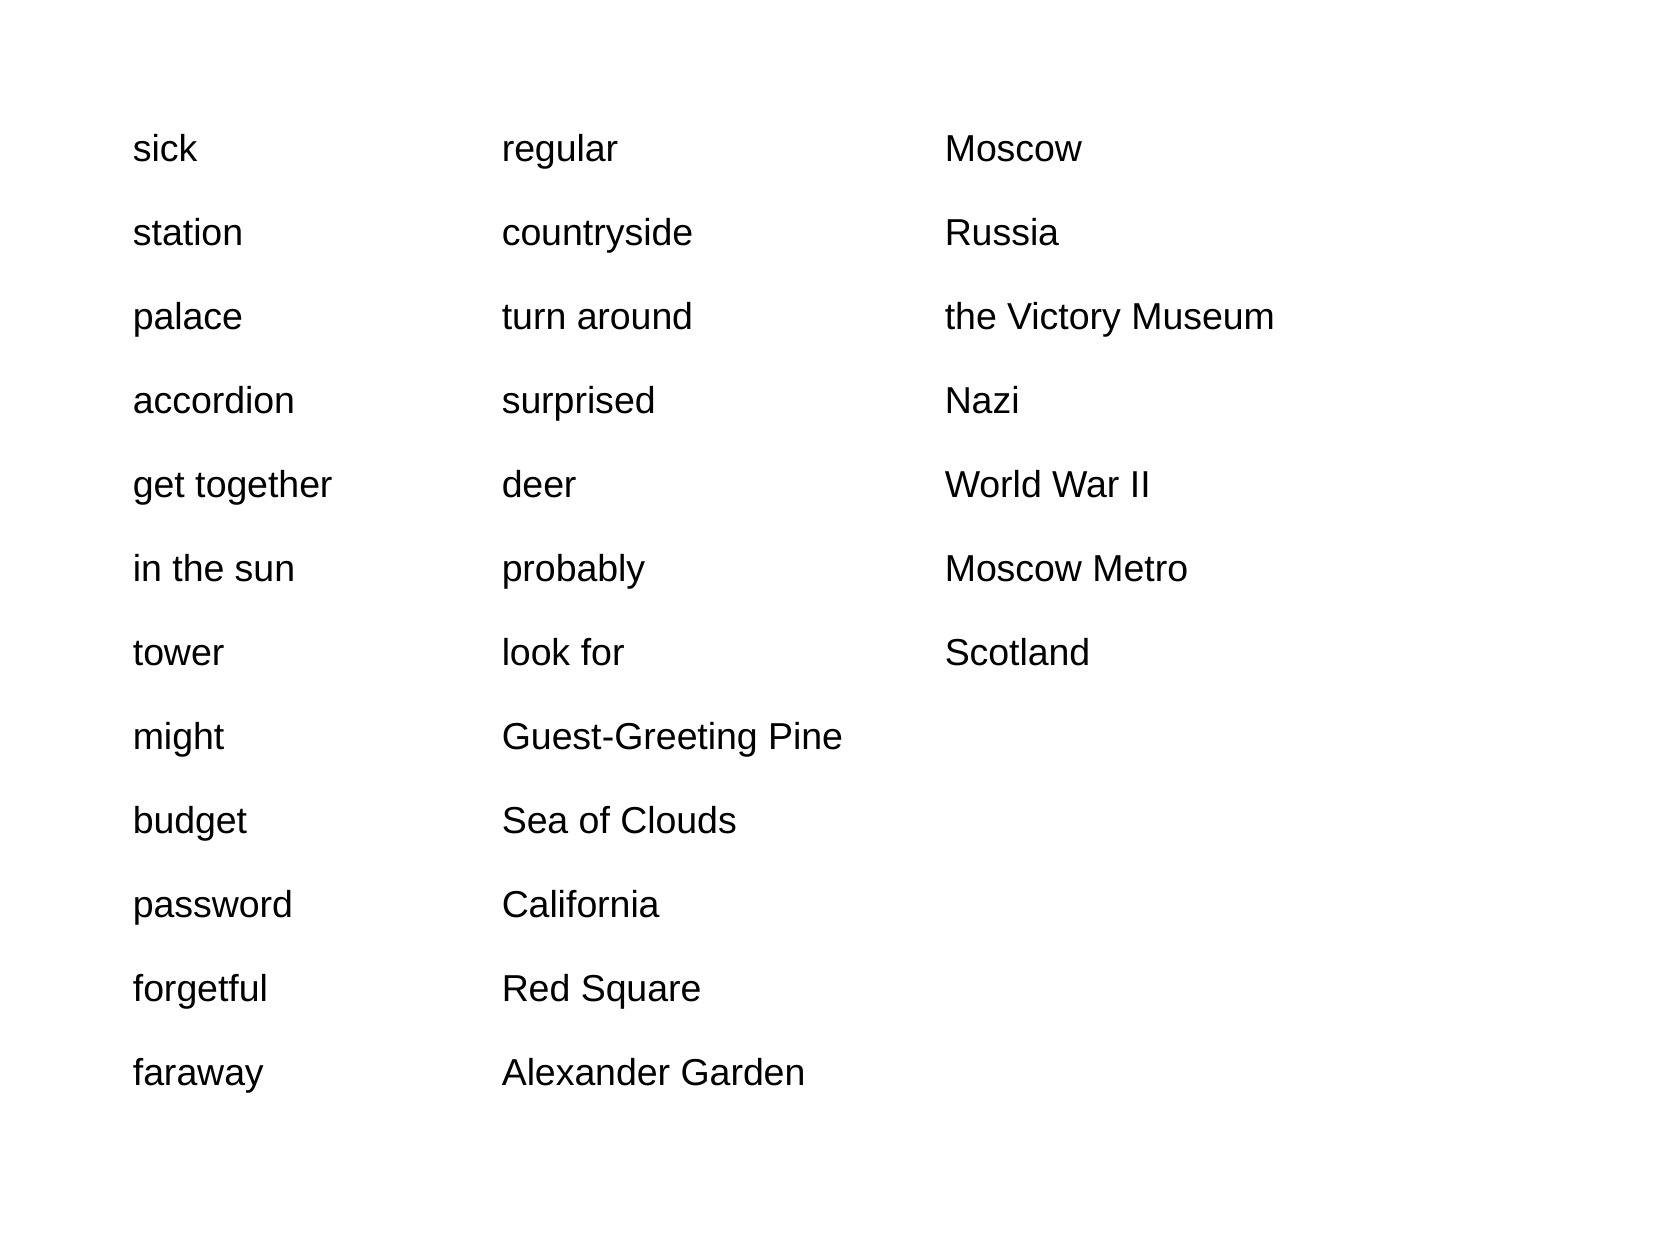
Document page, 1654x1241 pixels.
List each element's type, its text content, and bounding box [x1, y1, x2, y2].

text_box sick regular Moscow station countryside Russia palace turn around the Victory Museum accordion surprised Nazi get together deer World War II in the sun probably Moscow Metro tower look for Scotland might Guest-Greeting Pine budget Sea of Clouds password California forgetful Red Square faraway Alexander Garden [118, 120, 1536, 1152]
